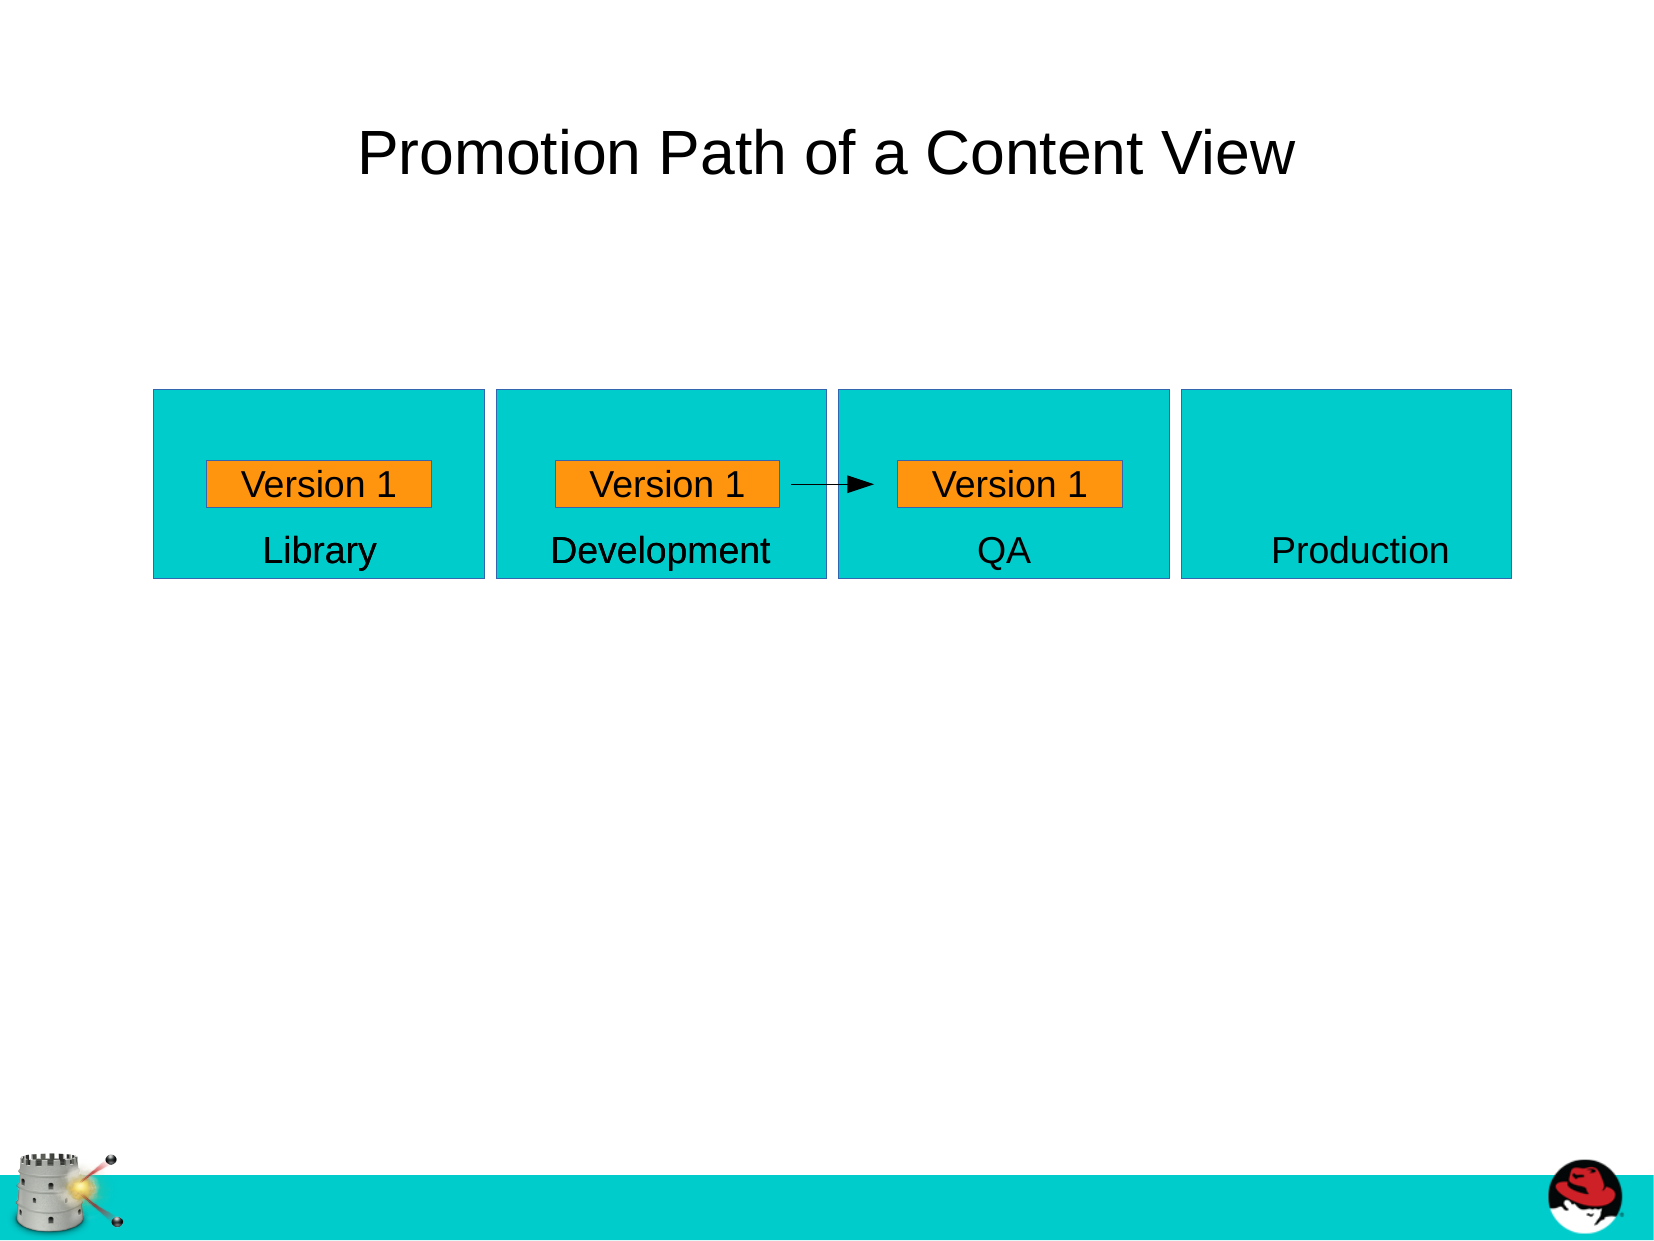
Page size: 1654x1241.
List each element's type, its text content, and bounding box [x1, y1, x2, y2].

text_box [838, 389, 1170, 579]
text_box Version 1 [897, 460, 1123, 508]
text_box Version 1 [206, 460, 432, 508]
text_box [496, 389, 827, 579]
text_box Version 1 [555, 460, 780, 508]
text_box [1181, 389, 1512, 579]
text_box [153, 389, 485, 579]
title Promotion Path of a Content View [82, 49, 1571, 257]
text_box Development [535, 521, 786, 579]
text_box Library [248, 521, 392, 579]
text_box QA [878, 521, 1144, 579]
picture [1547, 1157, 1630, 1235]
picture [5, 1138, 130, 1241]
text_box Production [1256, 521, 1465, 579]
